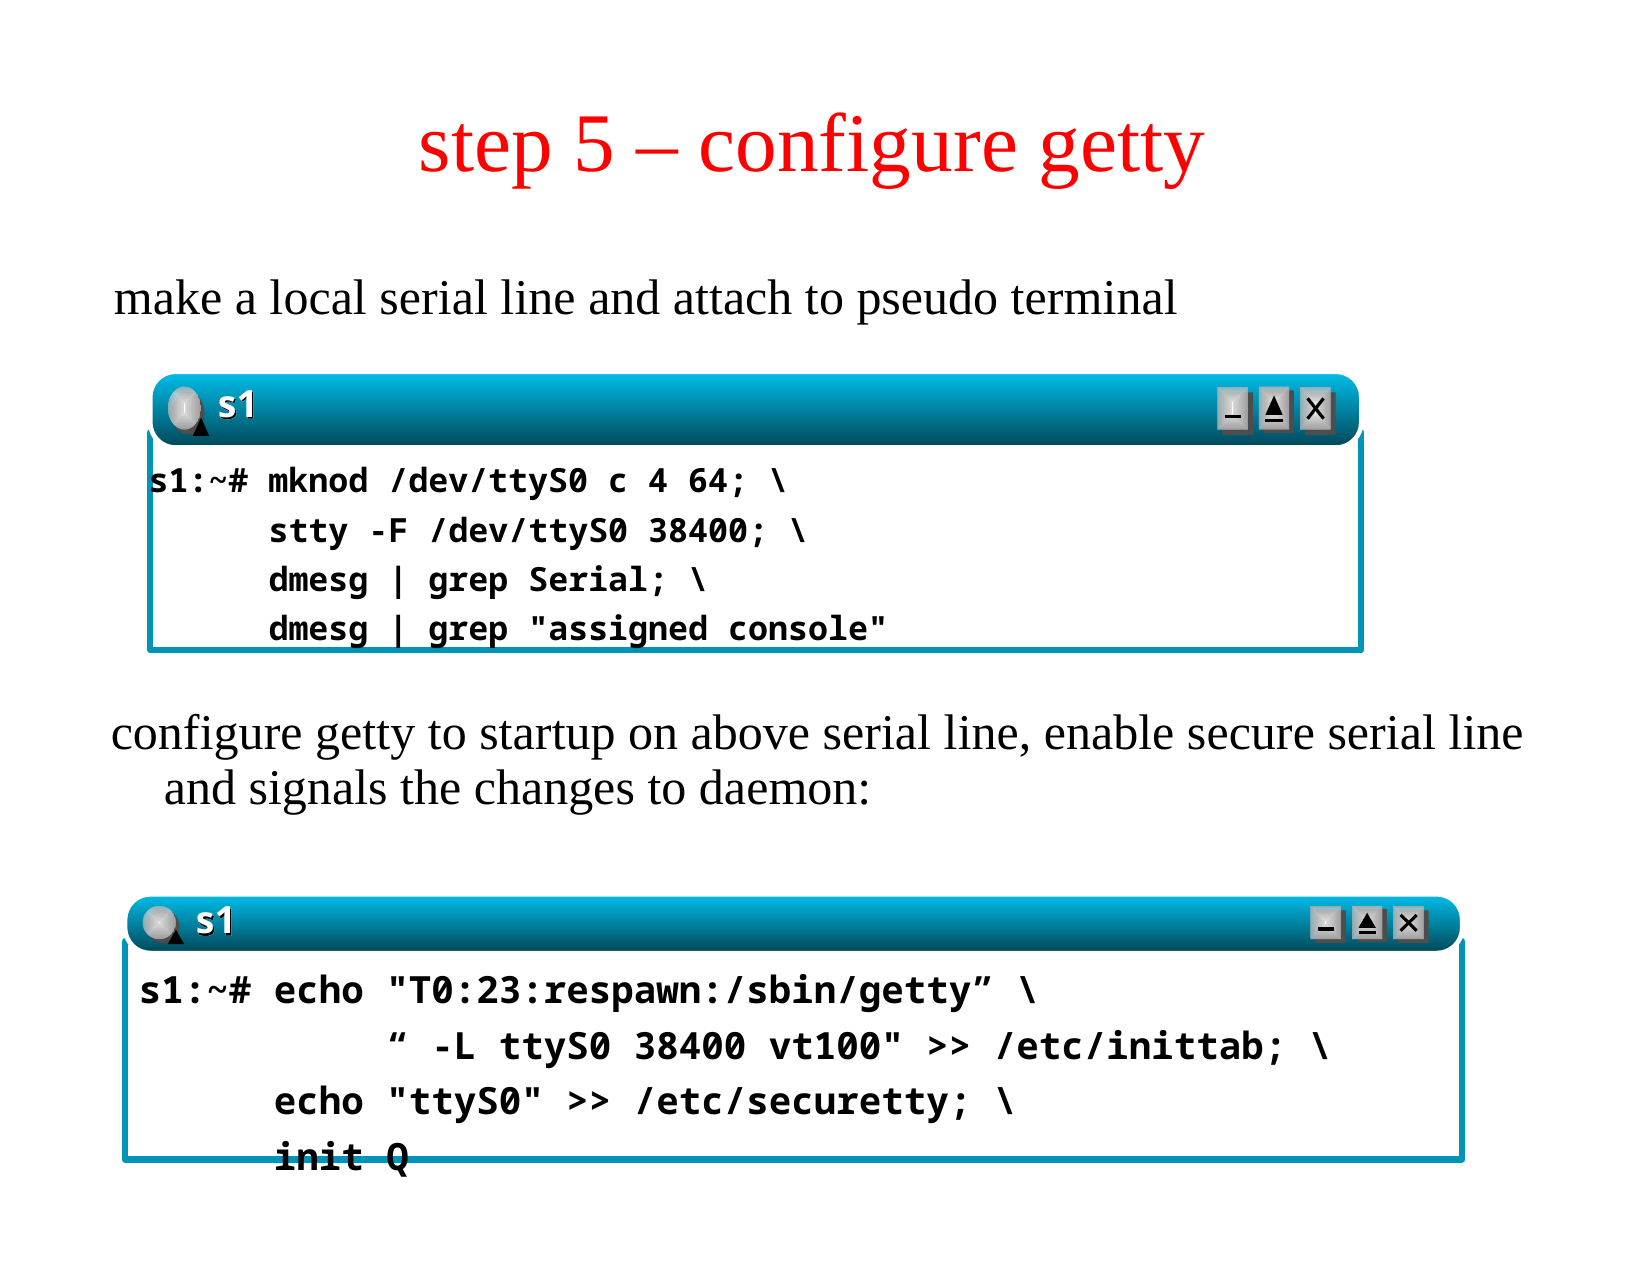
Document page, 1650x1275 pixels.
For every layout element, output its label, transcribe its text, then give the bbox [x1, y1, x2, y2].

text_box [150, 371, 1362, 448]
text_box make a local serial line and attach to pseudo terminal [81, 262, 1544, 697]
text_box s1:~# mknod /dev/ttyS0 c 4 64; \ stty -F /dev/ttyS0 38400; \ dmesg | grep Serial; \ dmesg | grep "assigned console" [136, 447, 1347, 663]
text_box s1 [195, 894, 604, 991]
text_box s1 [217, 377, 626, 454]
text_box step 5 – configure getty [81, 76, 1544, 210]
text_box s1:~# echo "T0:23:respawn:/sbin/getty” \ “ -L ttyS0 38400 vt100" >> /etc/inittab; \ echo "ttyS0" >> /etc/securetty; \ init Q [126, 953, 1463, 1158]
text_box [125, 894, 195, 954]
text_box [604, 894, 1463, 954]
text_box configure getty to startup on above serial line, enable secure serial line and signals the changes to daemon: [78, 696, 1541, 1132]
